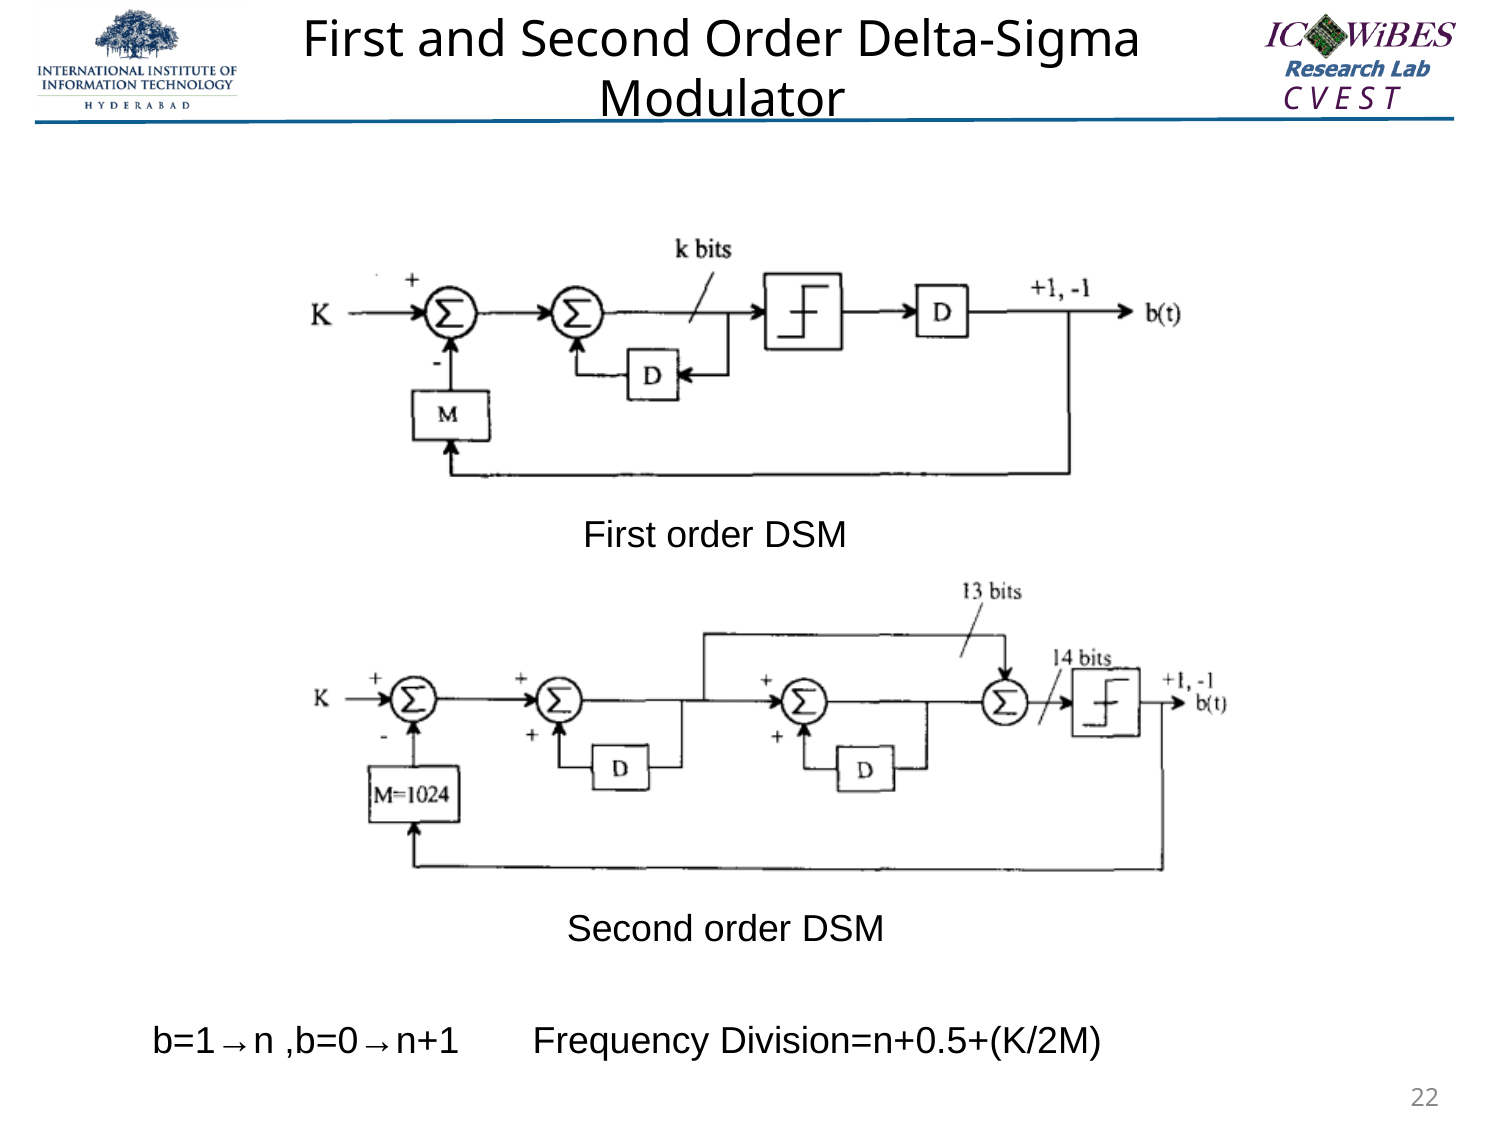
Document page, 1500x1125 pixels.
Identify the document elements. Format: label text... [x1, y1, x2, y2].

text_box Second order DSM [552, 900, 901, 957]
text_box First order DSM [568, 505, 863, 563]
text_box b=1→n ,b=0→n+1 Frequency Division=n+0.5+(K/2M) [137, 1012, 1118, 1070]
picture [31, 2, 247, 115]
title First and Second Order Delta-Sigma Modulator [251, 23, 1195, 110]
slide_number <number> [1329, 1074, 1455, 1123]
picture [295, 579, 1238, 901]
picture [276, 237, 1201, 488]
picture [1261, 12, 1458, 82]
